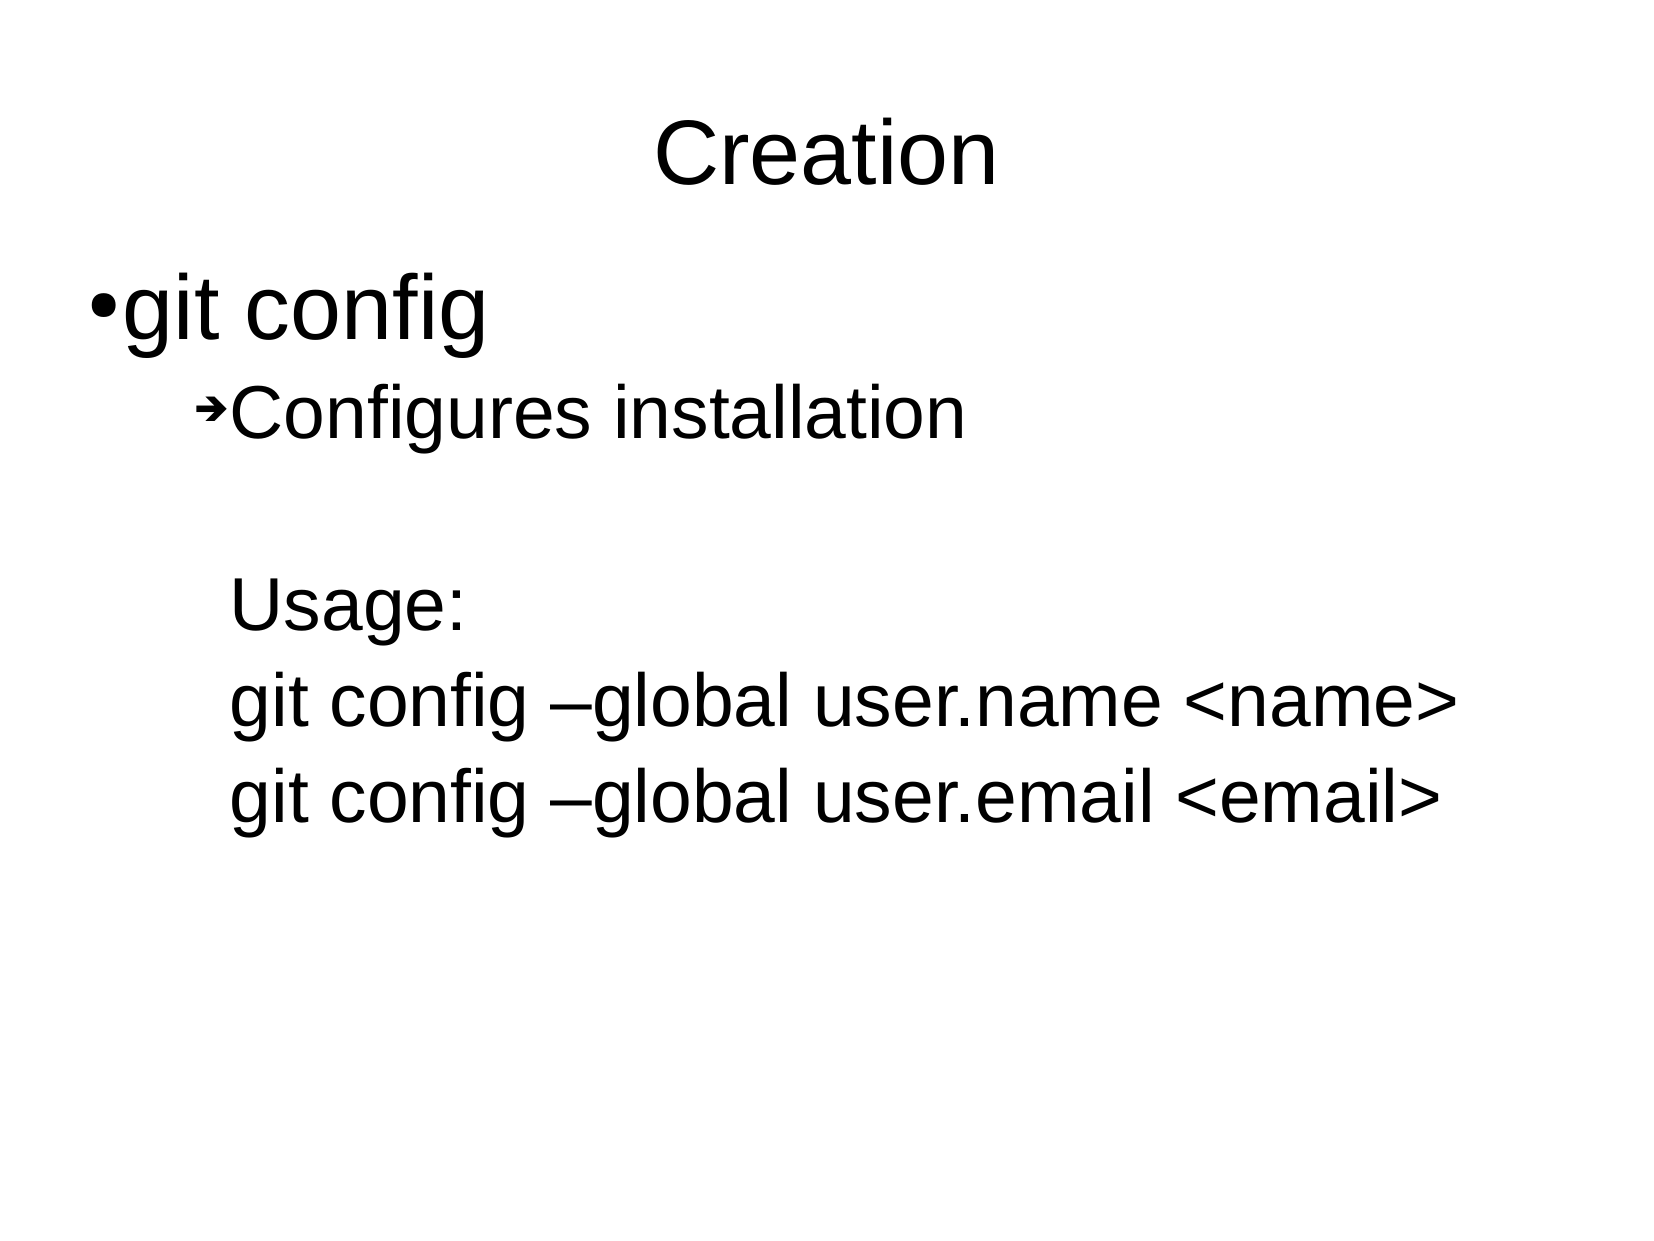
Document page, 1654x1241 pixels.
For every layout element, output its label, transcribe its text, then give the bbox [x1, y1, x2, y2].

title Creation [82, 49, 1571, 257]
list git config Configures installation Usage: git config –global user.name <name> git config –global user.email <email> [87, 256, 1576, 1050]
